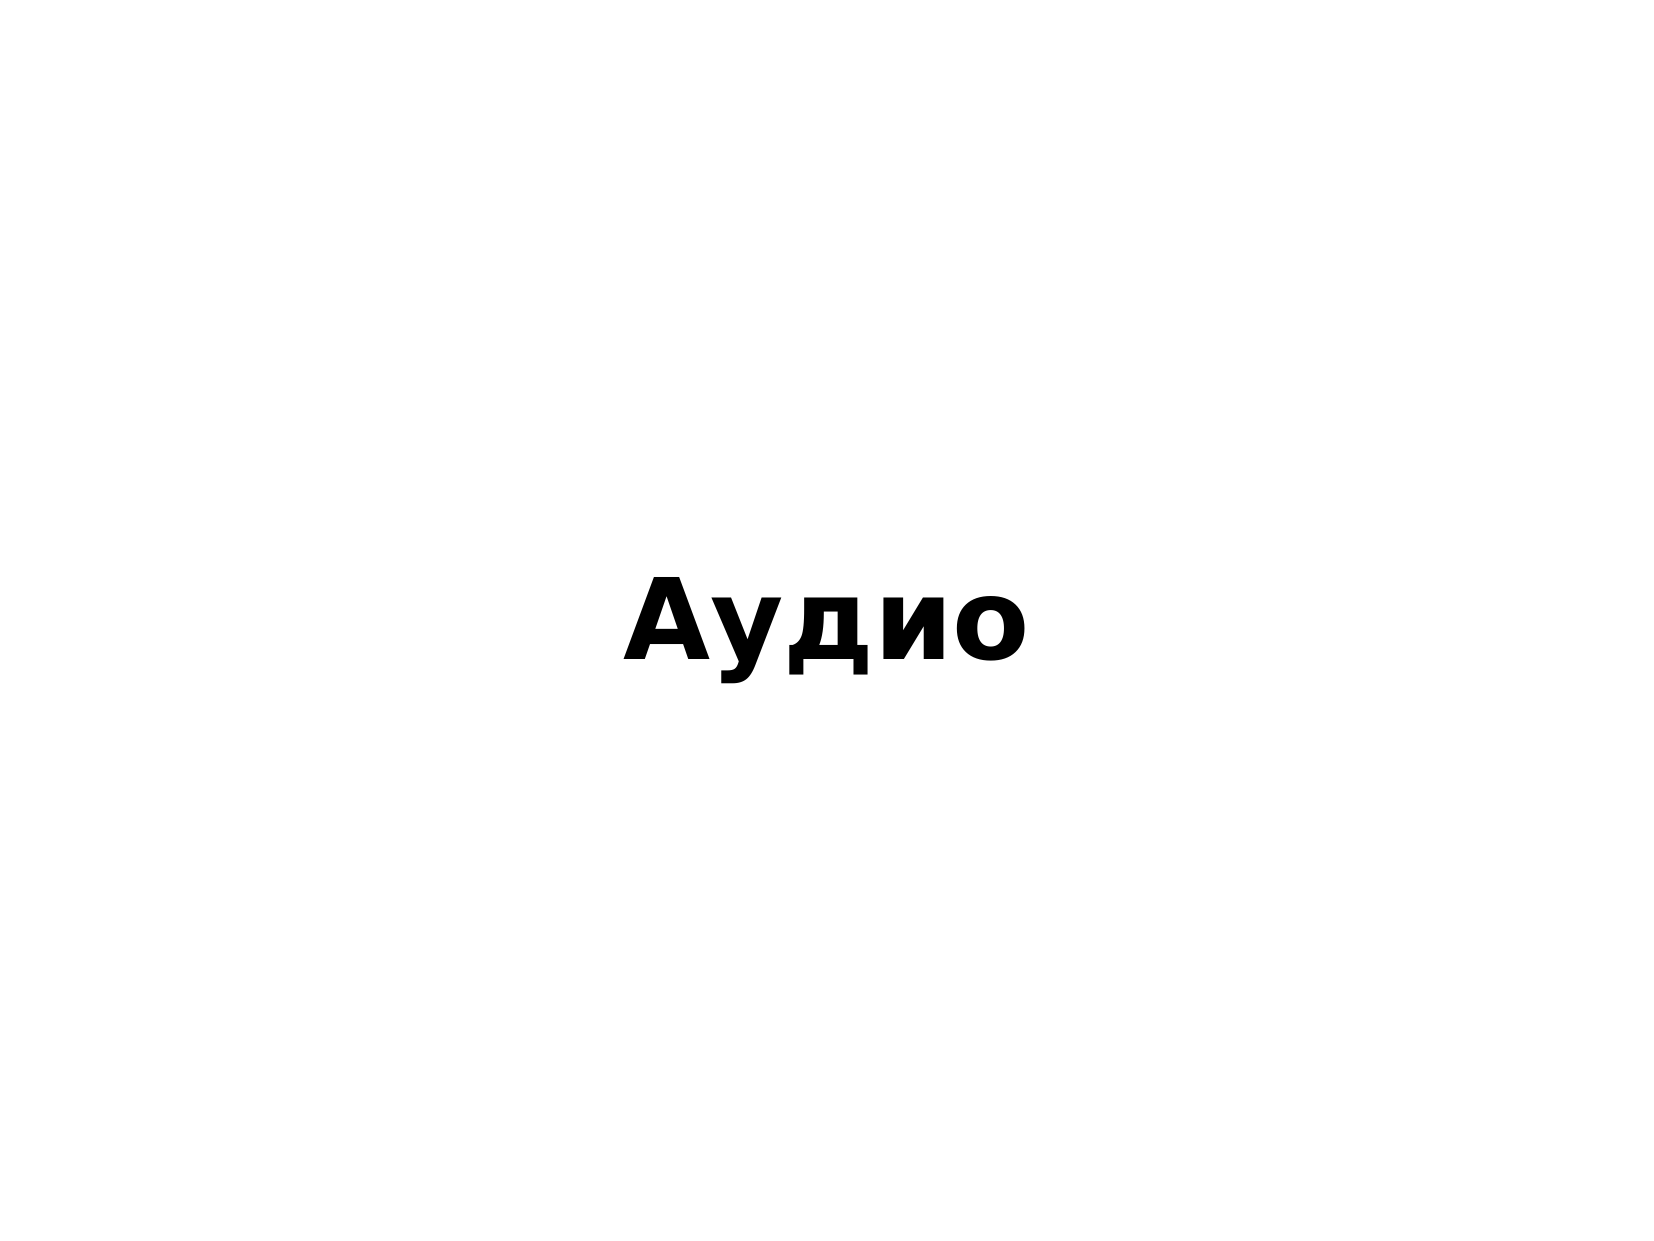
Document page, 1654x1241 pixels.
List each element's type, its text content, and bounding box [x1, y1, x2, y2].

subtitle Аудио [0, 0, 1654, 1241]
